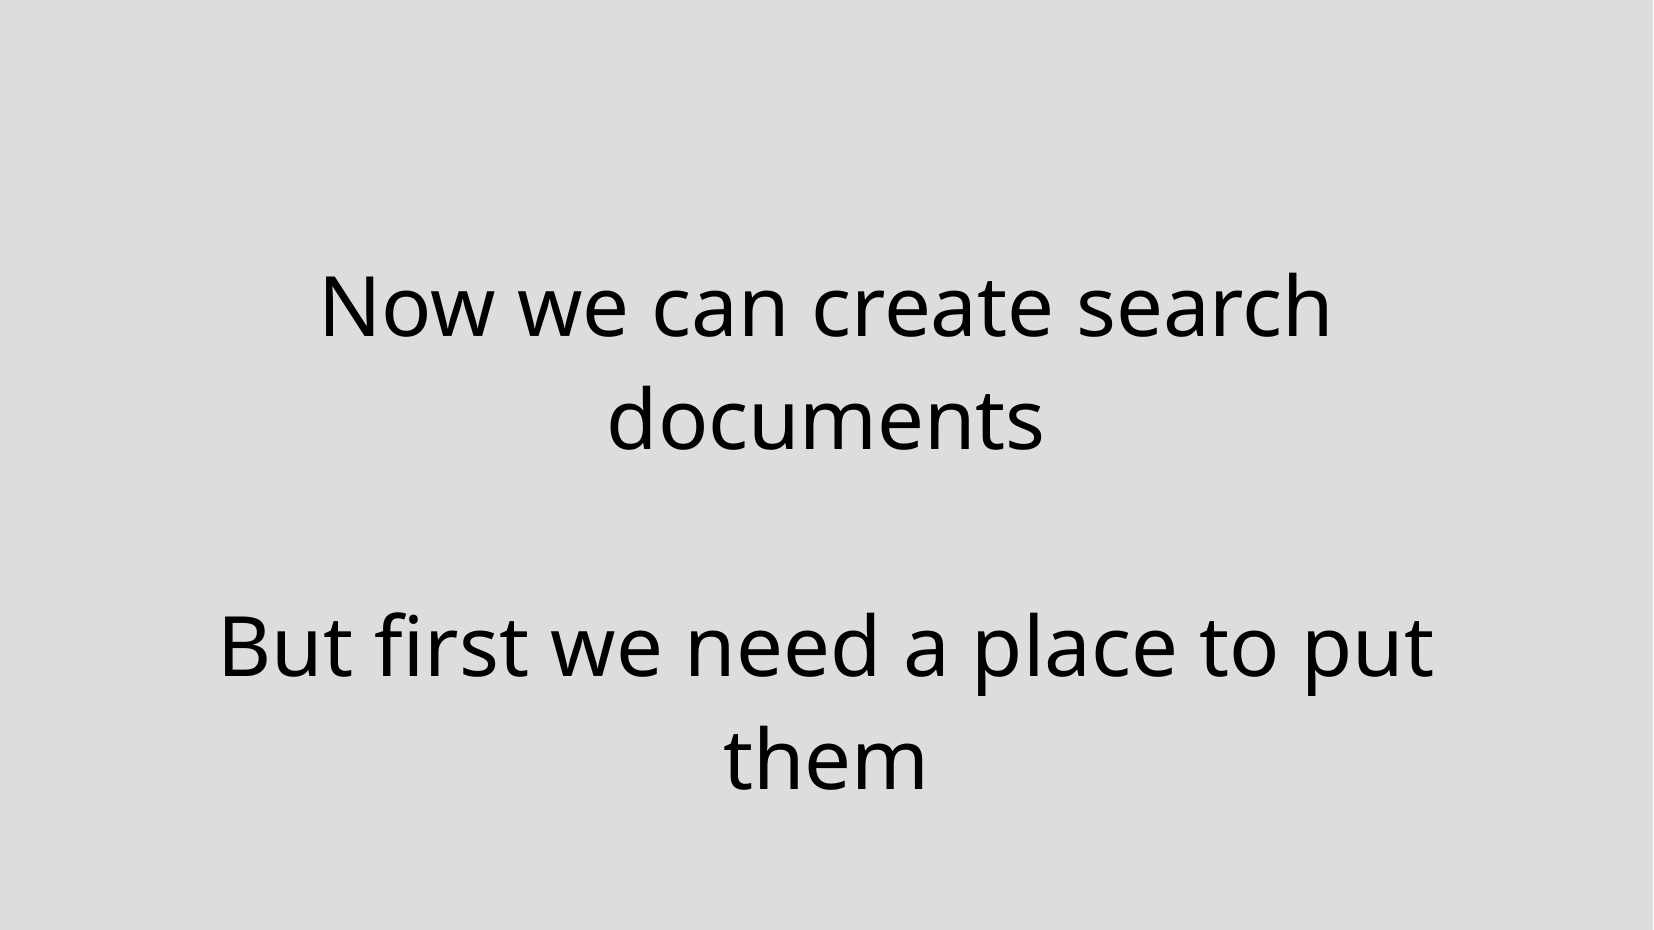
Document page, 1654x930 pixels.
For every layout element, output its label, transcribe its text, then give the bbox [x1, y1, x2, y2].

text_box Now we can create search documents But first we need a place to put them [198, 239, 1456, 821]
